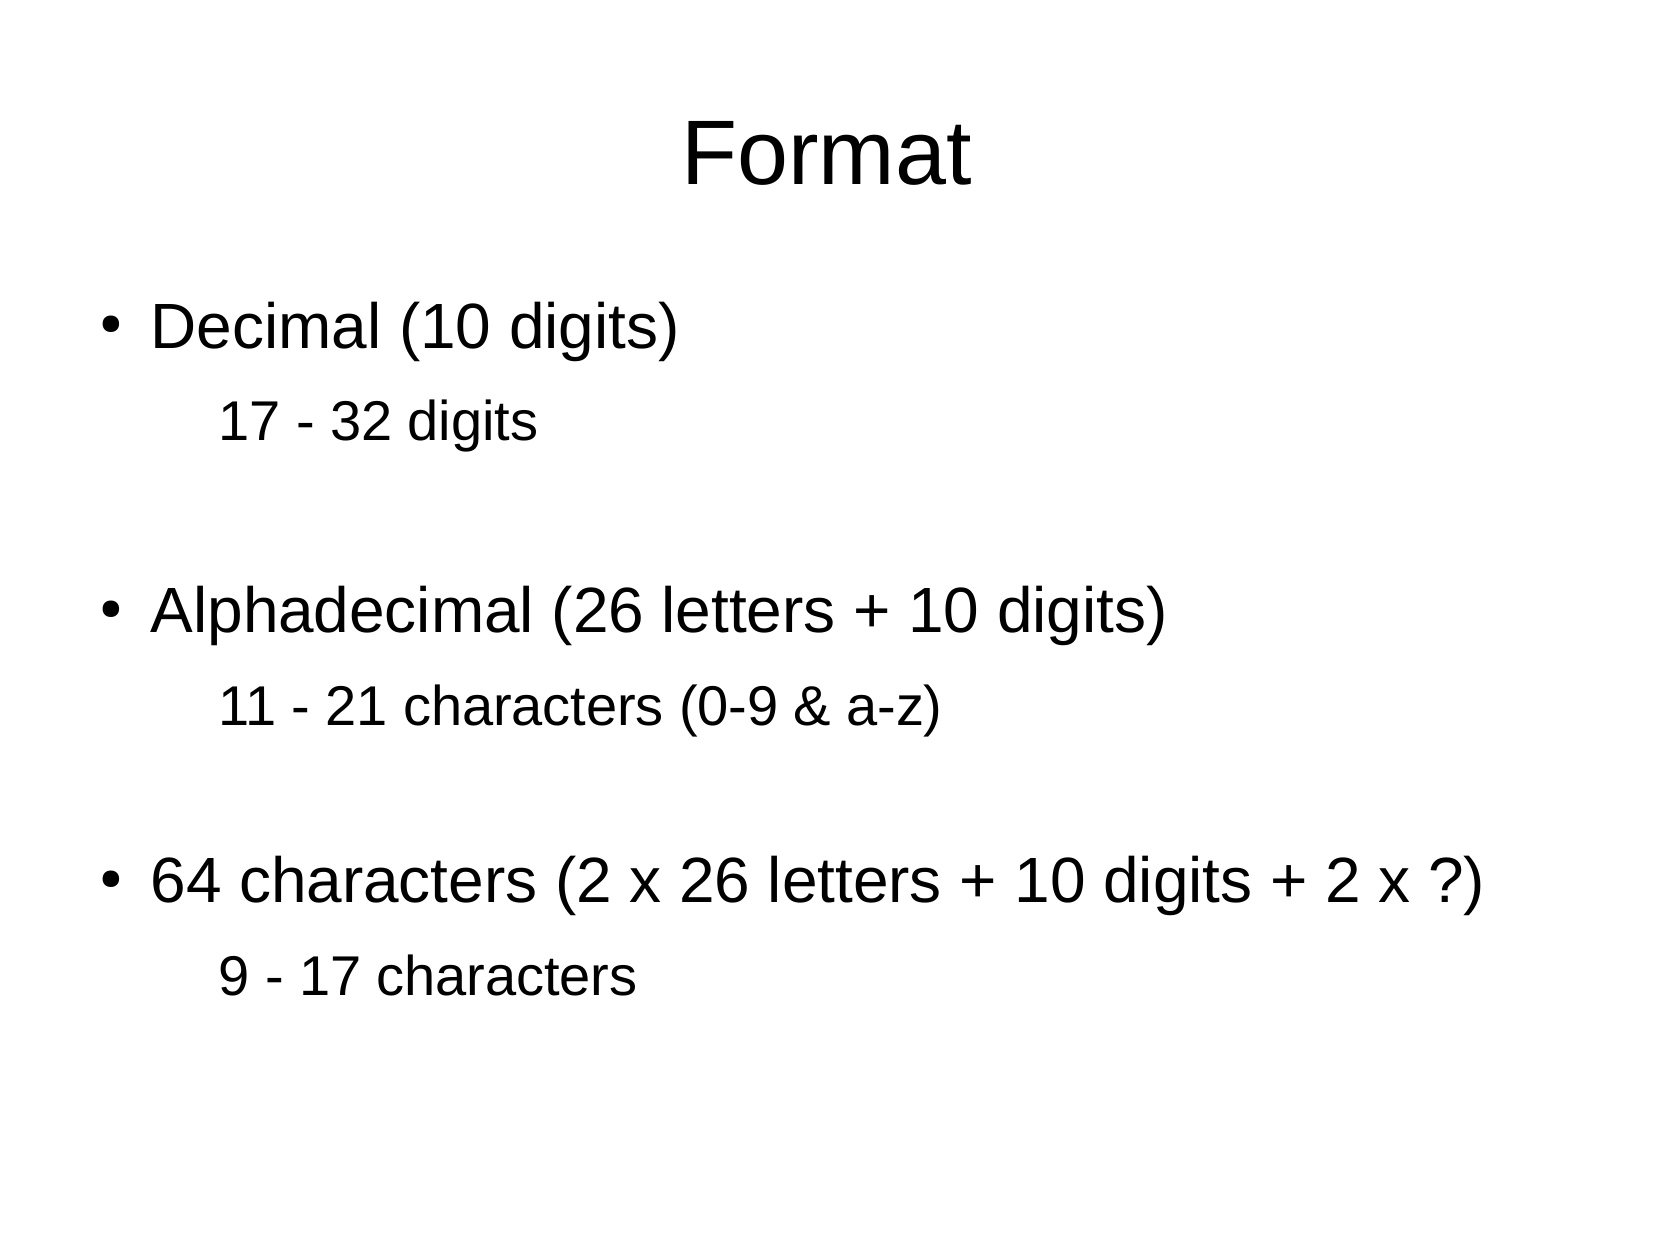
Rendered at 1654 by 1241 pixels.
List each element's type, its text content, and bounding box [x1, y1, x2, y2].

title Format [82, 49, 1571, 257]
list Decimal (10 digits) 17 - 32 digits Alphadecimal (26 letters + 10 digits) 11 - 21 characters (0-9 & a-z) 64 characters (2 x 26 letters + 10 digits + 2 x ?) 9 - 17 characters [82, 290, 1571, 1010]
